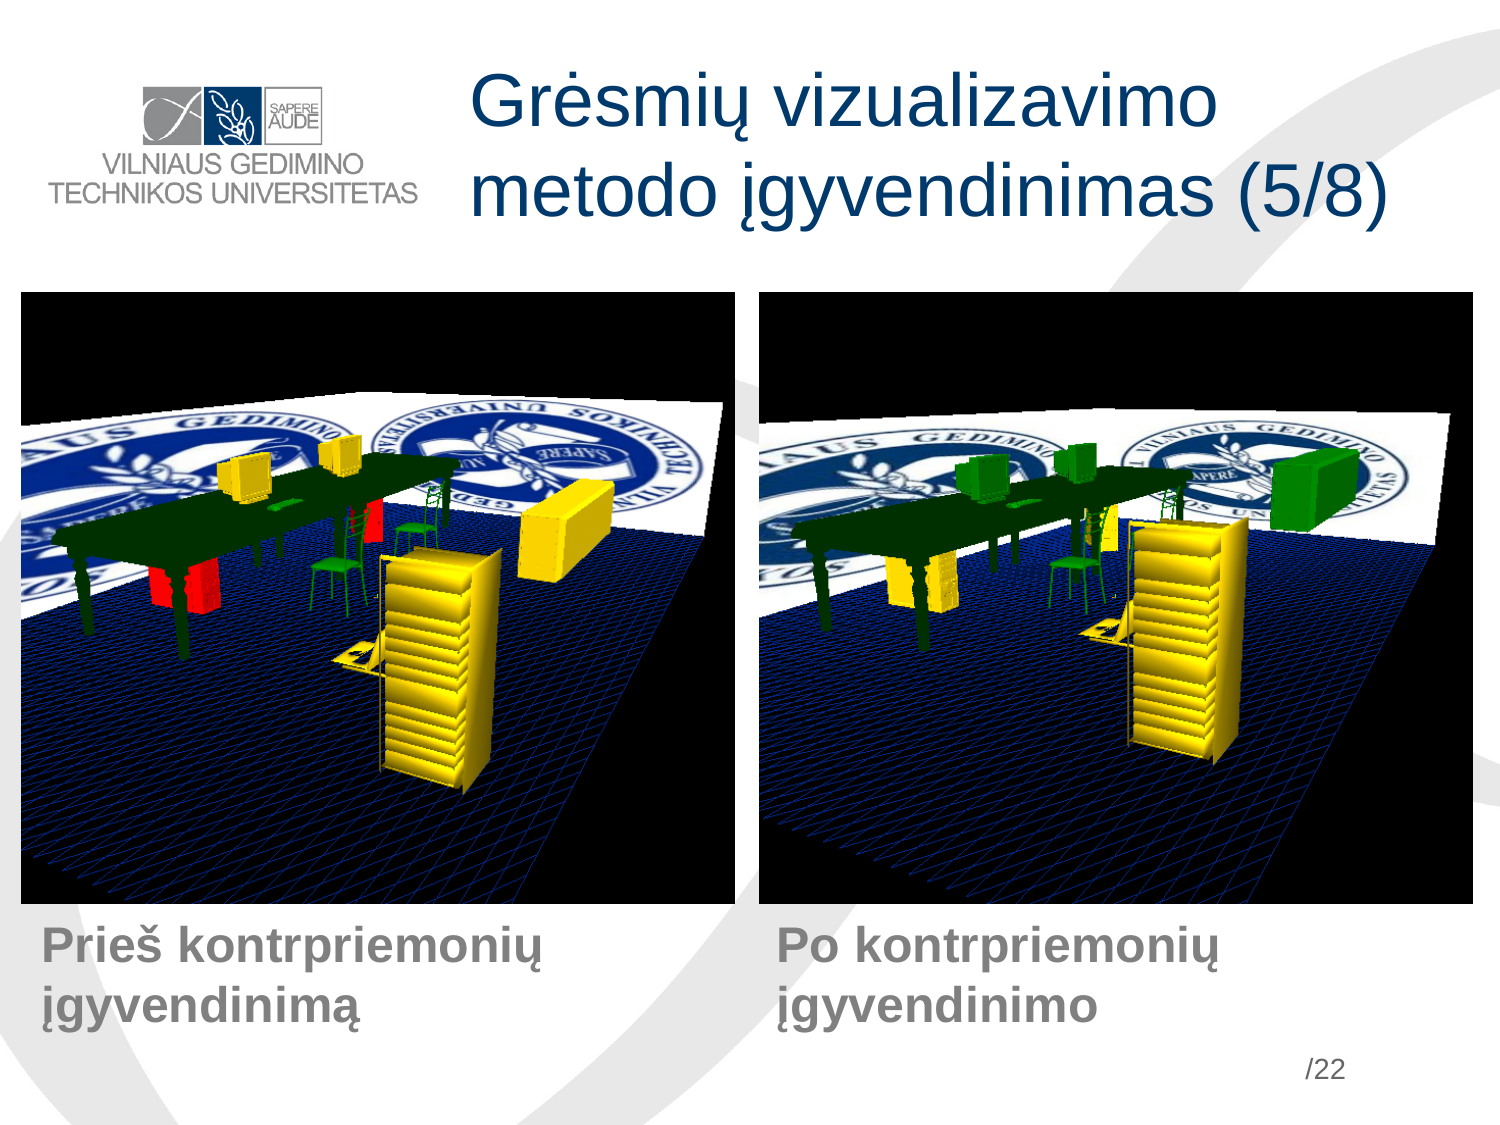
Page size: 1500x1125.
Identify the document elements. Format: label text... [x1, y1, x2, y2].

text_box /22 [1290, 1042, 1447, 1103]
text_box Po kontrpriemonių įgyvendinimo [761, 905, 1251, 1041]
text_box Prieš kontrpriemonių įgyvendinimą [26, 905, 574, 1041]
picture [0, 0, 1500, 1125]
text_box Grėsmių vizualizavimo metodo įgyvendinimas (5/8) [454, 19, 1500, 265]
